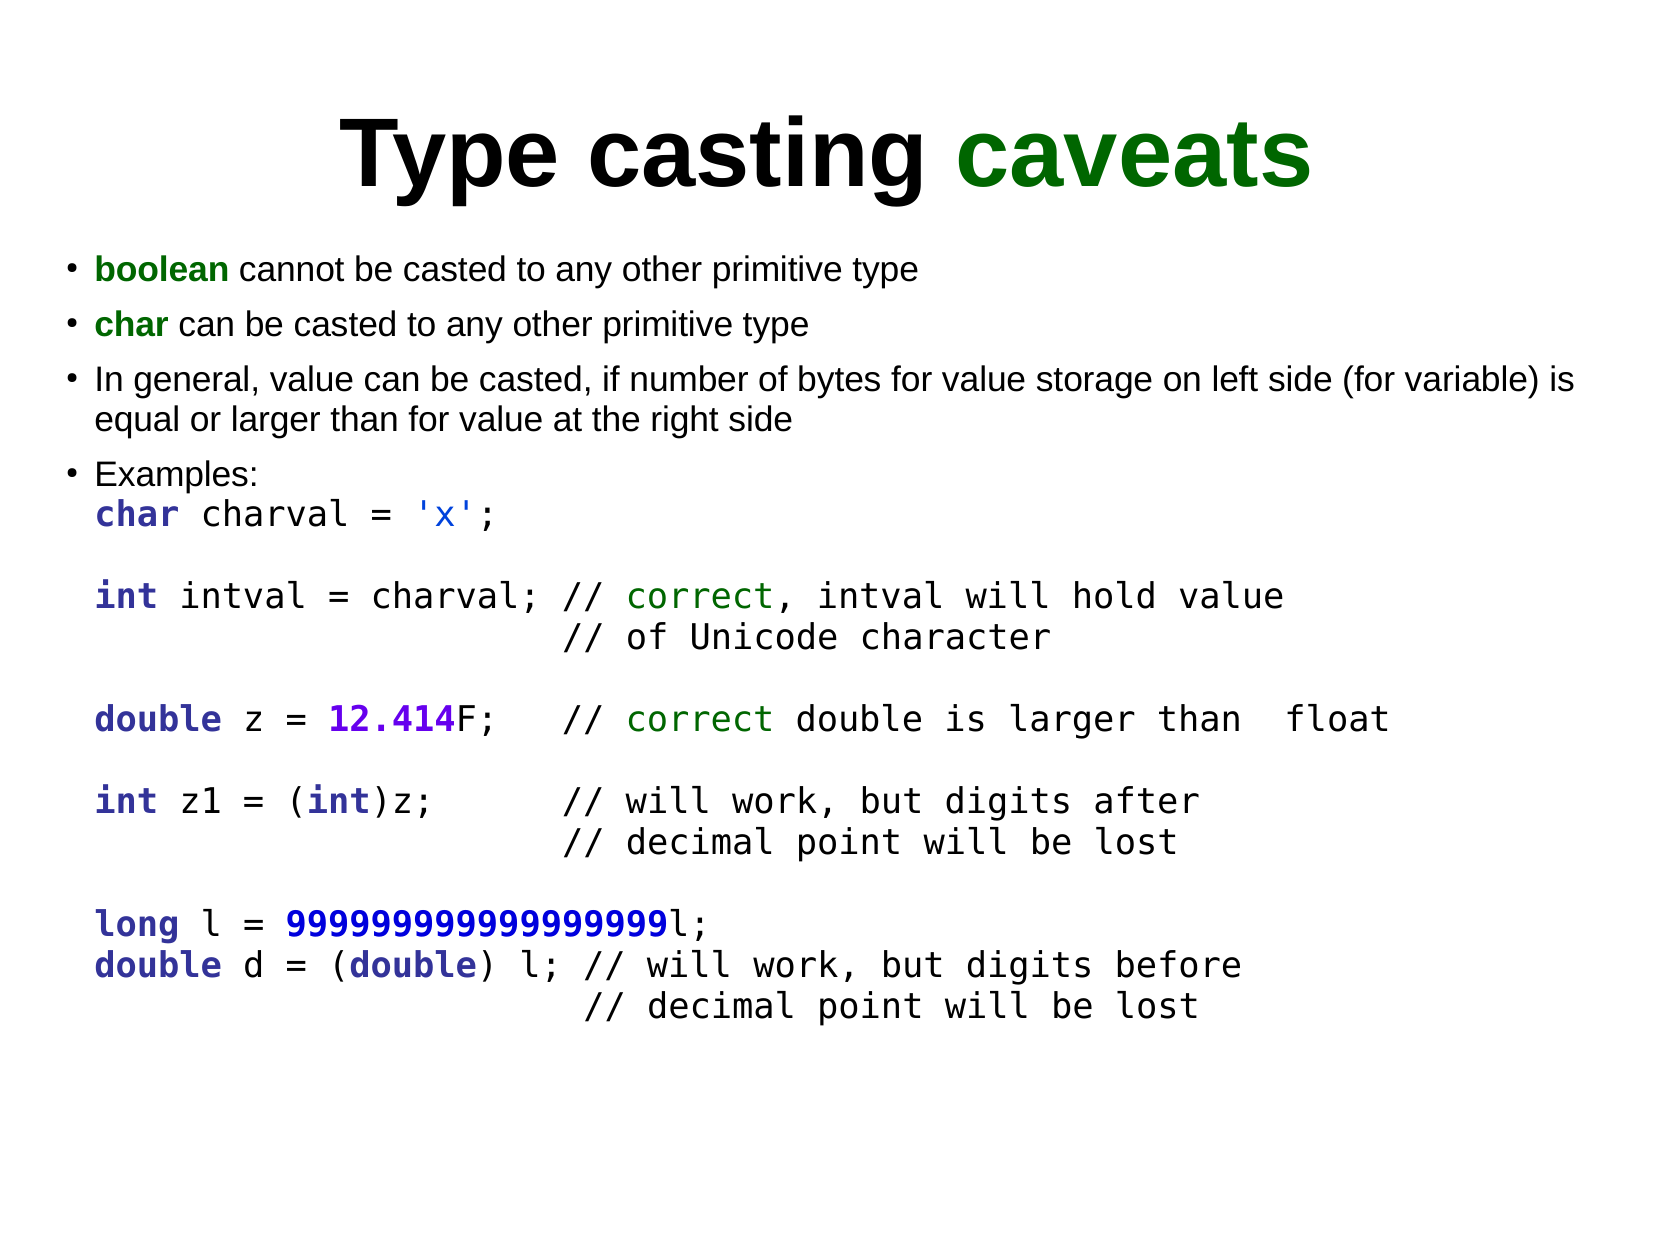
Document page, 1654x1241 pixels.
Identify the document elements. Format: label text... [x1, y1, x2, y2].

title Type casting caveats [82, 98, 1571, 208]
list boolean cannot be casted to any other primitive type char can be casted to any other primitive type In general, value can be casted, if number of bytes for value storage on left side (for variable) is equal or larger than for value at the right side Examples: char charval = 'x'; int intval = charval; // correct, intval will hold value // of Unicode character double z = 12.414F; // correct double is larger than float int z1 = (int)z; // will work, but digits after // decimal point will be lost long l = 999999999999999999l; double d = (double) l; // will work, but digits before // decimal point will be lost [56, 249, 1595, 1028]
